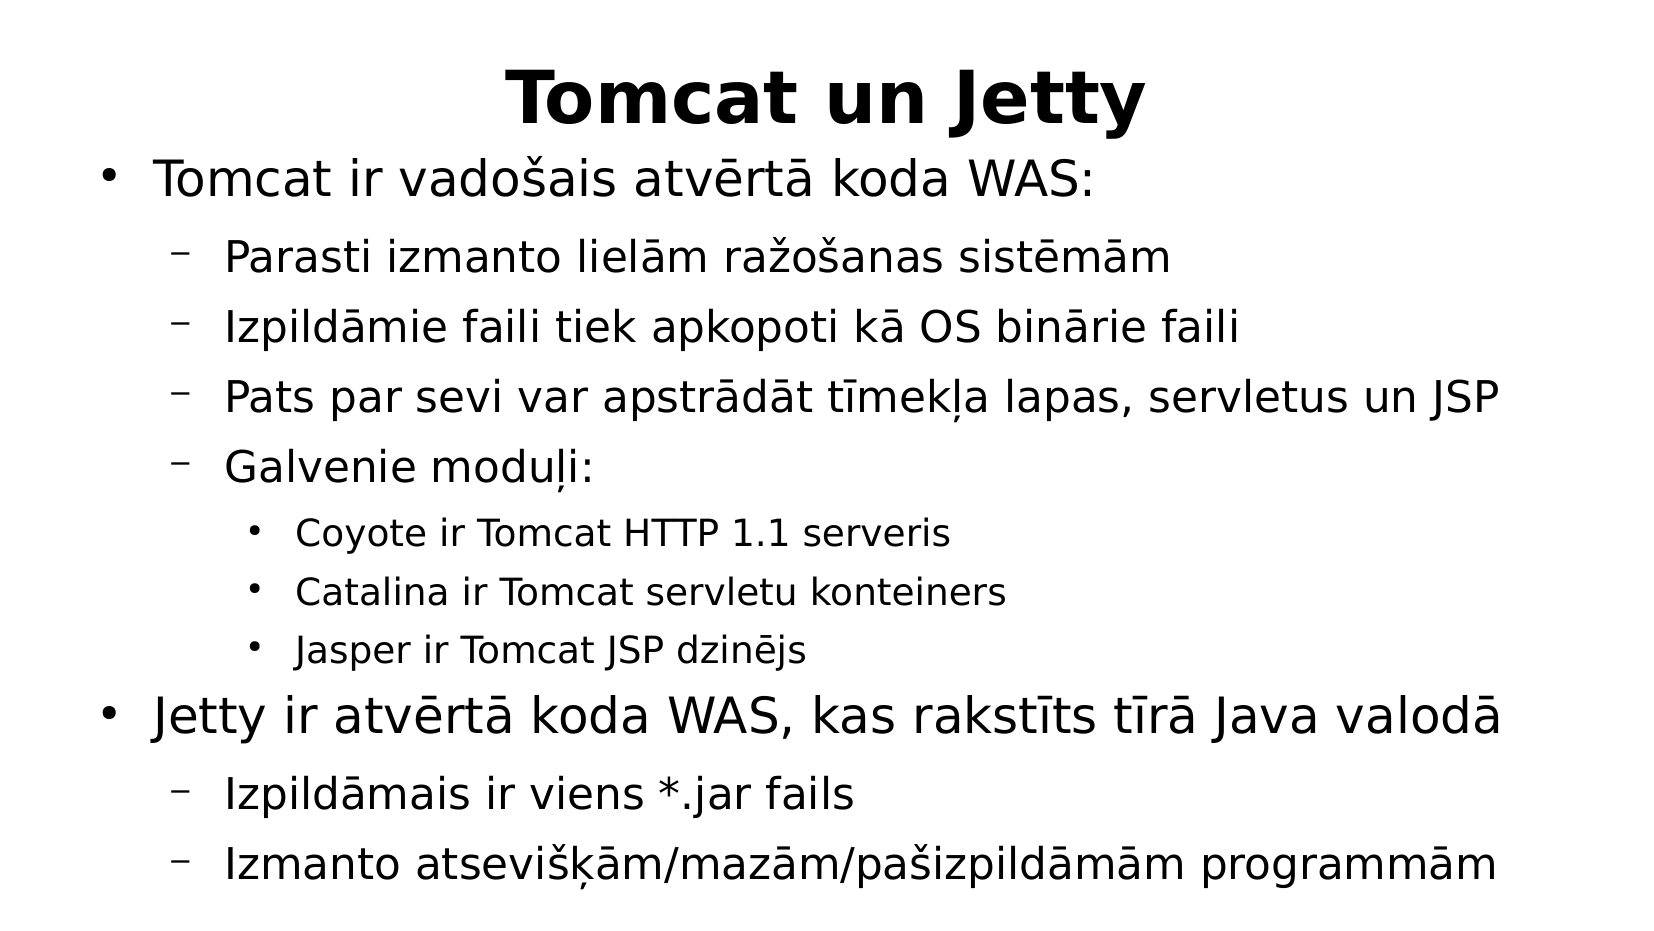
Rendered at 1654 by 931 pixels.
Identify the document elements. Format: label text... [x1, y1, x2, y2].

title Tomcat un Jetty [82, 37, 1571, 146]
list Tomcat ir vadošais atvērtā koda WAS: Parasti izmanto lielām ražošanas sistēmām Izpildāmie faili tiek apkopoti kā OS binārie faili Pats par sevi var apstrādāt tīmekļa lapas, servletus un JSP Galvenie moduļi: Coyote ir Tomcat HTTP 1.1 serveris Catalina ir Tomcat servletu konteiners Jasper ir Tomcat JSP dzinējs Jetty ir atvērtā koda WAS, kas rakstīts tīrā Java valodā Izpildāmais ir viens *.jar fails Izmanto atsevišķām/mazām/pašizpildāmām programmām [82, 146, 1630, 913]
